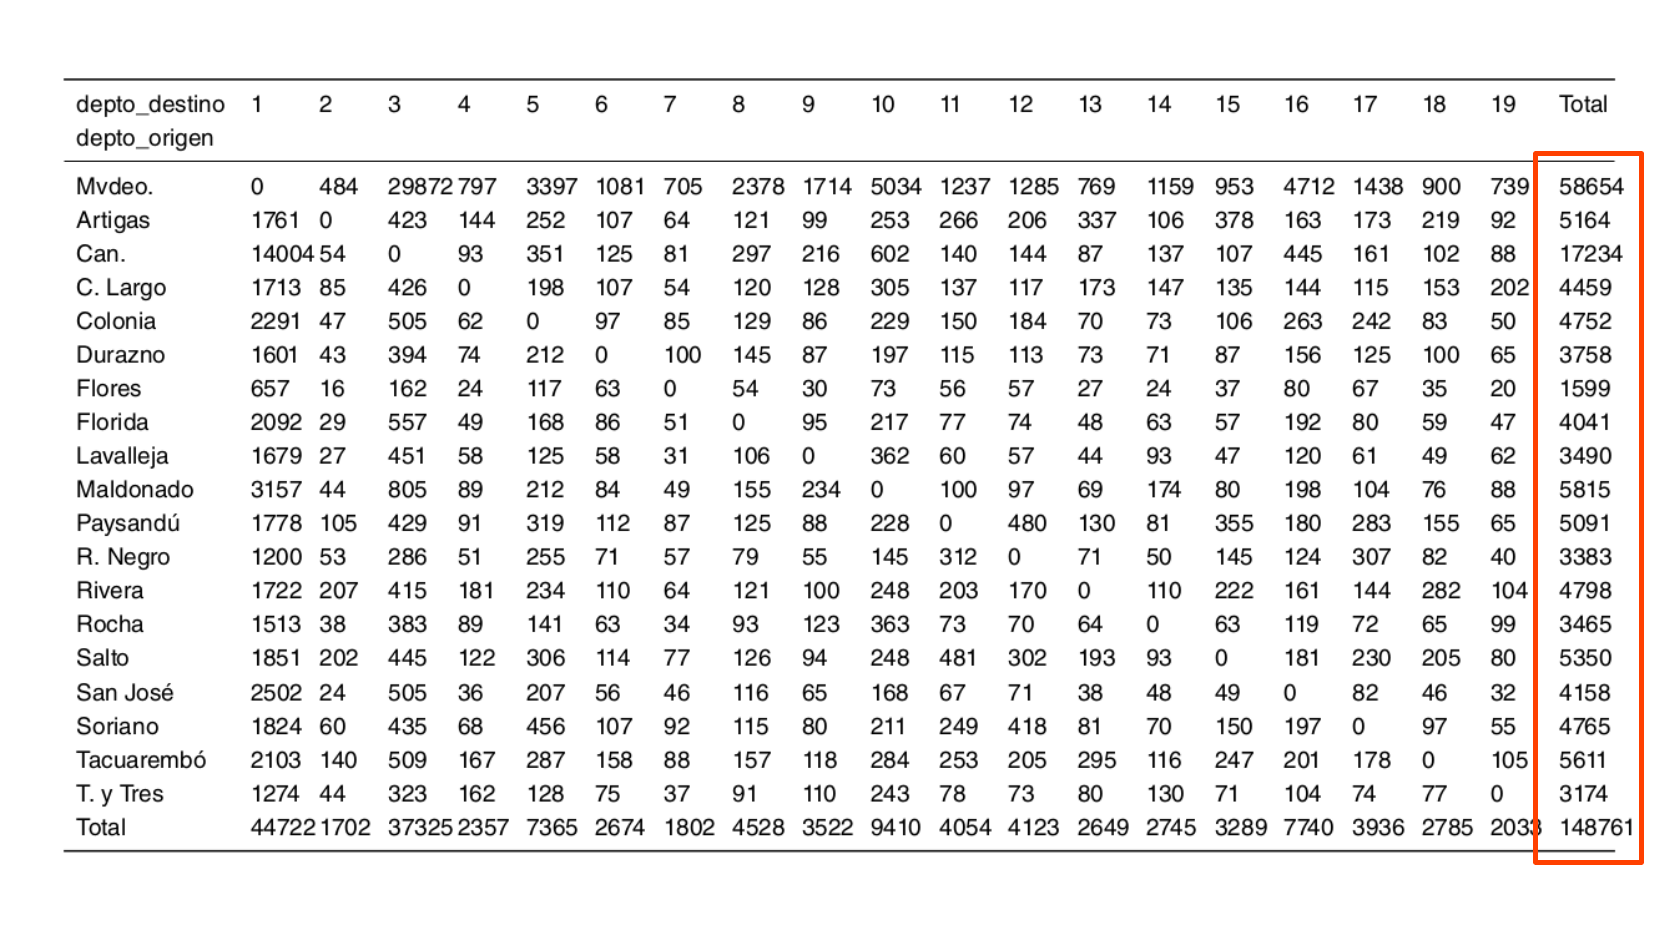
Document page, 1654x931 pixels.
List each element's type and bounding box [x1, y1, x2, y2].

picture [45, 61, 1654, 869]
